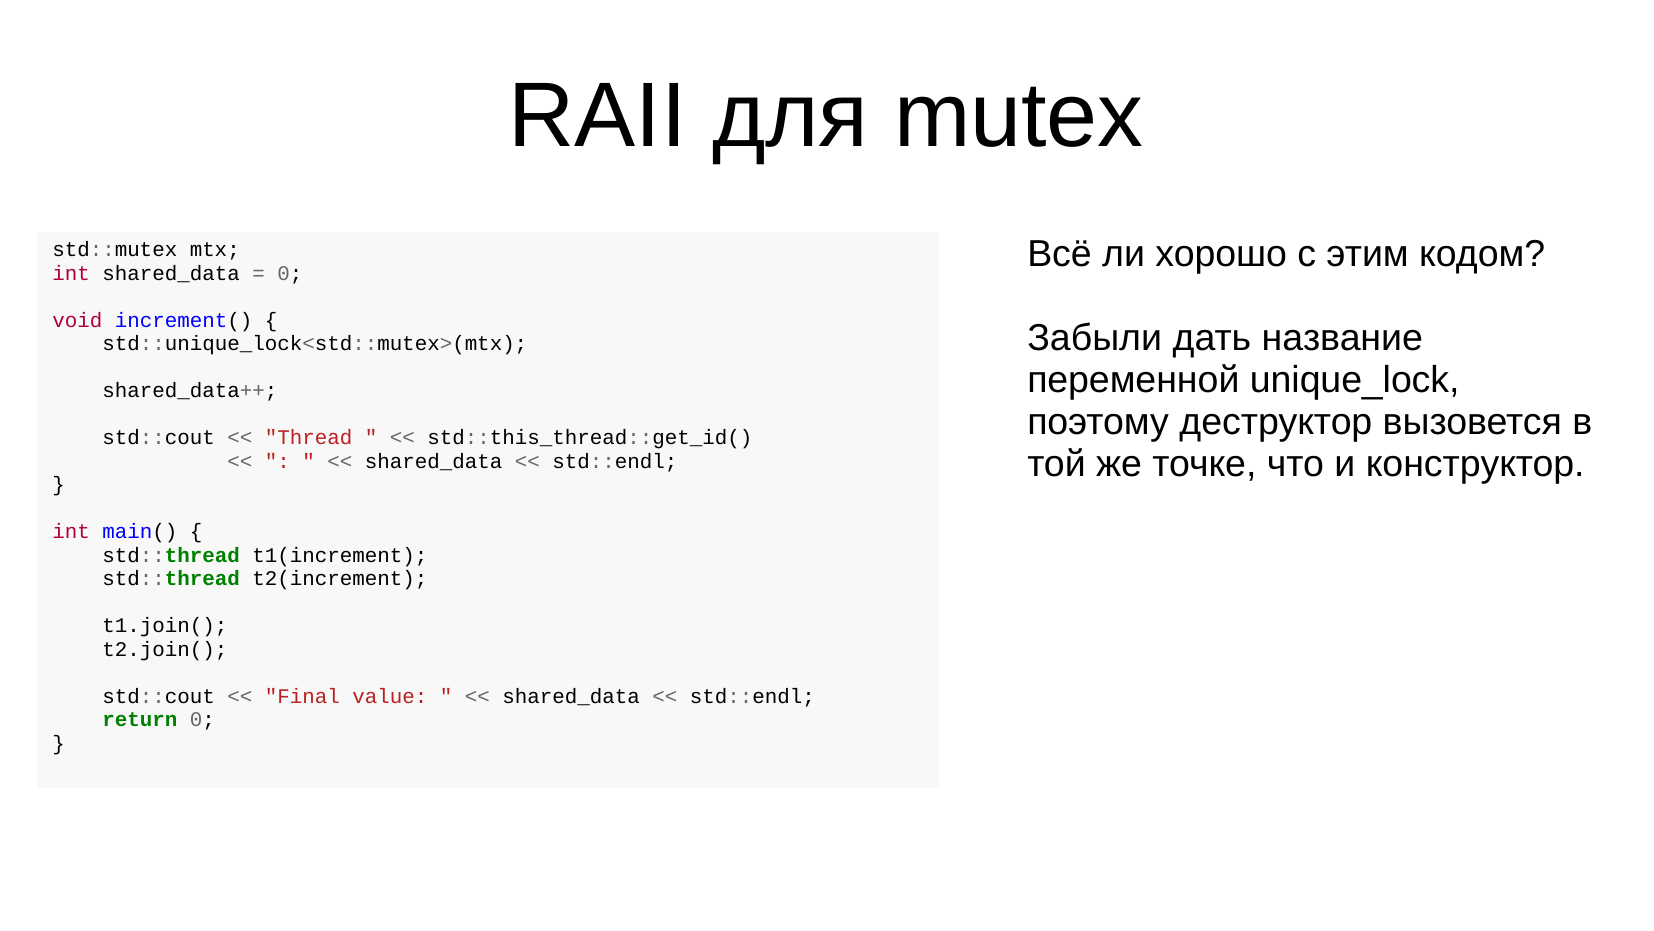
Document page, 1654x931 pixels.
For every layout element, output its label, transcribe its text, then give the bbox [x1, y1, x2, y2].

text_box Всё ли хорошо с этим кодом? Забыли дать название переменной unique_lock, поэтому деструктор вызовется в той же точке, что и конструктор. [1012, 225, 1613, 492]
text_box std::mutex mtx; int shared_data = 0; void increment() { std::unique_lock<std::mutex>(mtx); shared_data++; std::cout << "Thread " << std::this_thread::get_id() << ": " << shared_data << std::endl; } int main() { std::thread t1(increment); std::thread t2(increment); t1.join(); t2.join(); std::cout << "Final value: " << shared_data << std::endl; return 0; } [37, 232, 939, 788]
title RAII для mutex [82, 37, 1571, 193]
